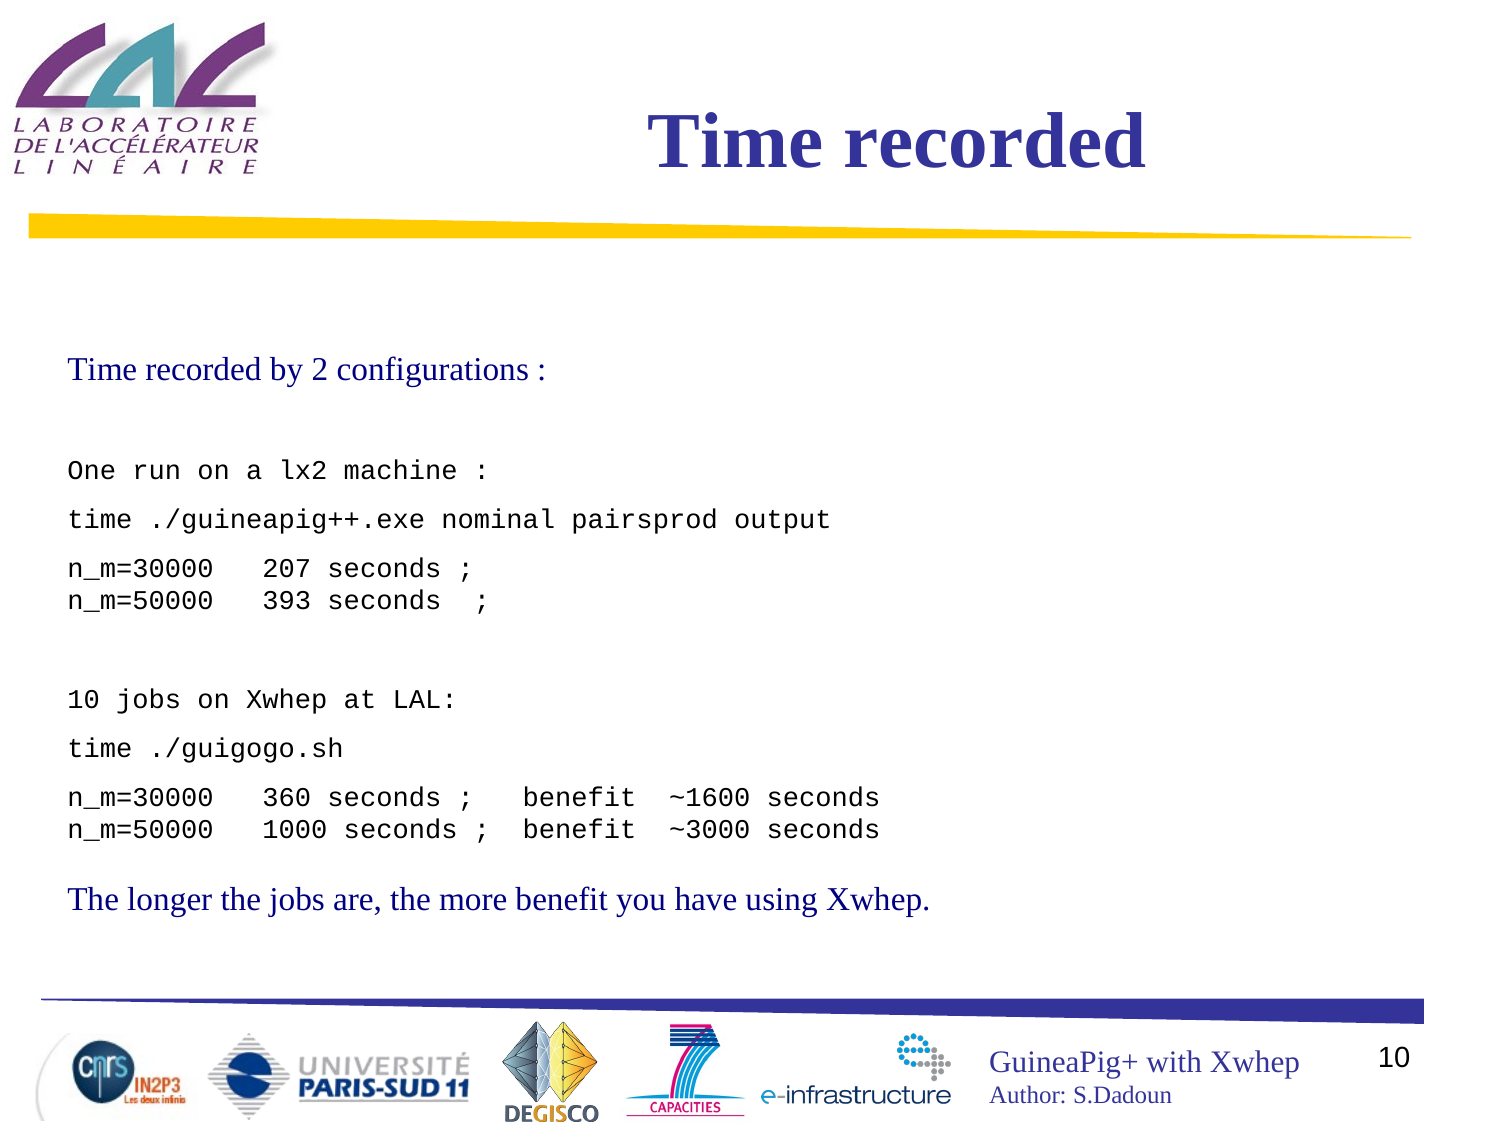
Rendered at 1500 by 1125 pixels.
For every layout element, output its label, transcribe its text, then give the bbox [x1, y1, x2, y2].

picture [25, 1033, 475, 1121]
picture [902, 1038, 925, 1049]
title Time recorded [295, 10, 1500, 261]
picture [620, 1017, 750, 1124]
picture [490, 1018, 609, 1122]
picture [761, 1033, 951, 1104]
subtitle Time recorded by 2 configurations : One run on a lx2 machine : time ./guineapig++.exe nominal pairsprod output n_m=30000 207 seconds ; n_m=50000 393 seconds ; 10 jobs on Xwhep at LAL: time ./guigogo.sh n_m=30000 360 seconds ; benefit ~1600 seconds n_m=50000 1000 seconds ; benefit ~3000 seconds The longer the jobs are, the more benefit you have using Xwhep. [67, 260, 1418, 1004]
picture [7, 16, 283, 178]
